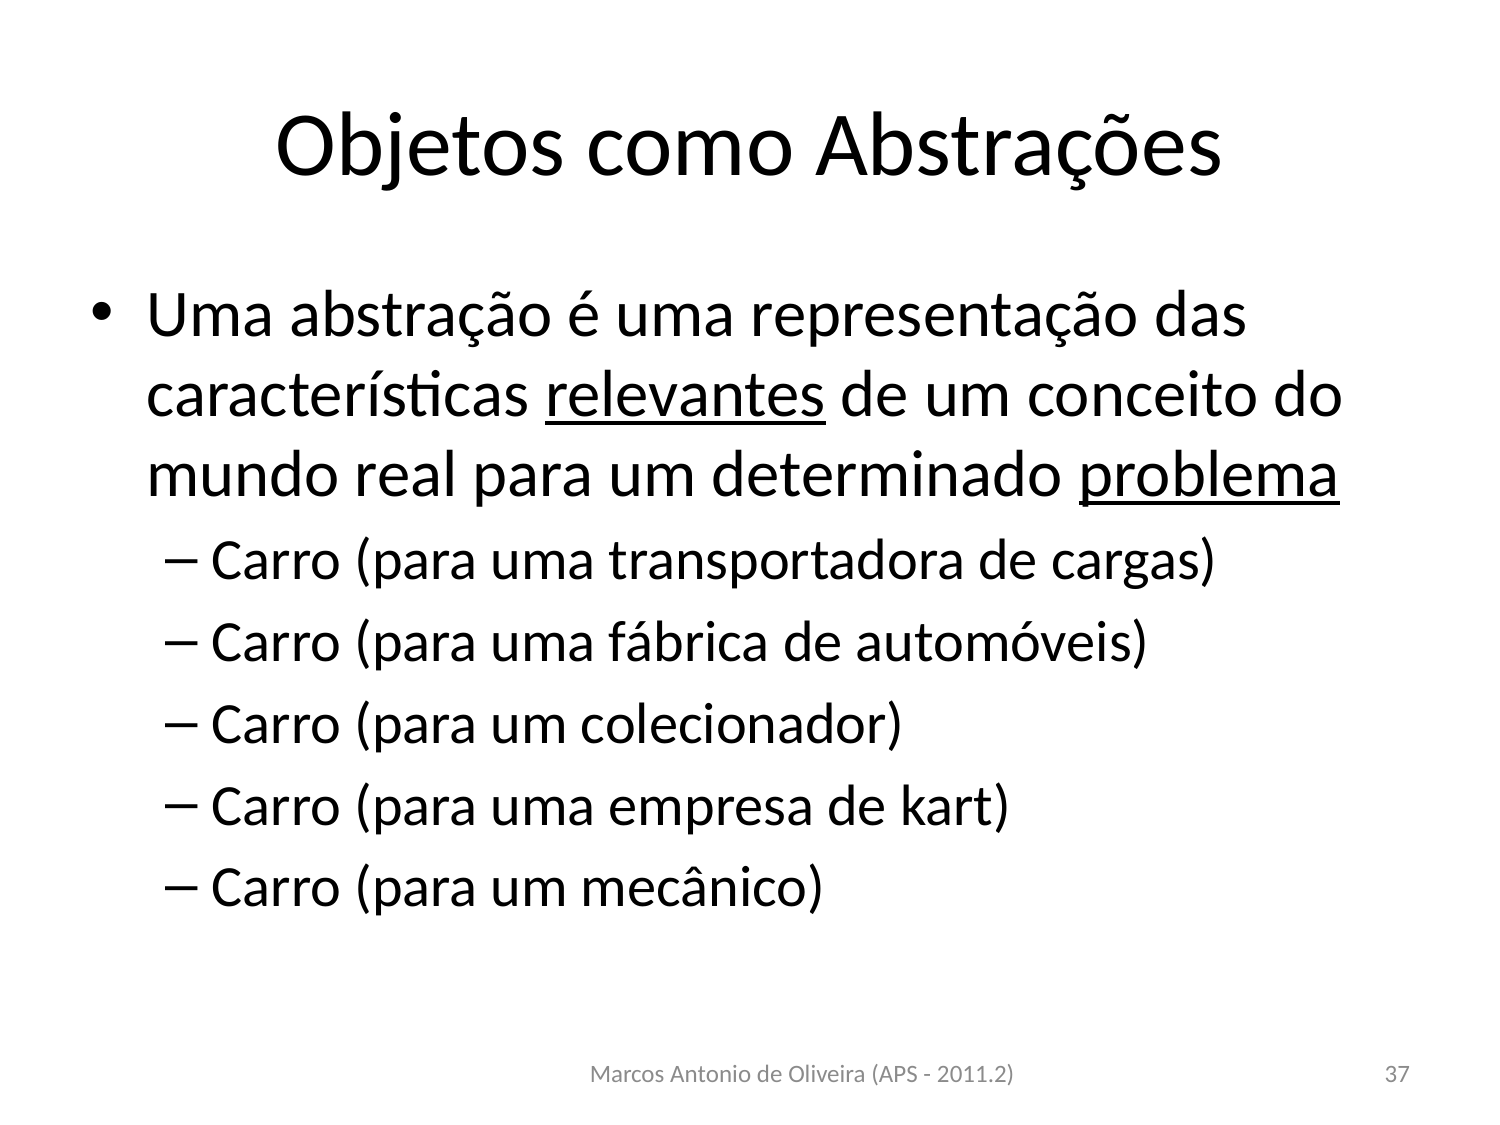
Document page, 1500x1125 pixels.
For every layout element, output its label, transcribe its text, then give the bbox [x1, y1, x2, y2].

title Objetos como Abstrações [75, 45, 1425, 233]
footer Marcos Antonio de Oliveira (APS - 2011.2) [512, 1042, 1074, 1103]
slide_number <número> [1074, 1042, 1425, 1103]
list Uma abstração é uma representação das características relevantes de um conceito do mundo real para um determinado problema Carro (para uma transportadora de cargas) Carro (para uma fábrica de automóveis) Carro (para um colecionador) Carro (para uma empresa de kart) Carro (para um mecânico) [75, 262, 1425, 1005]
